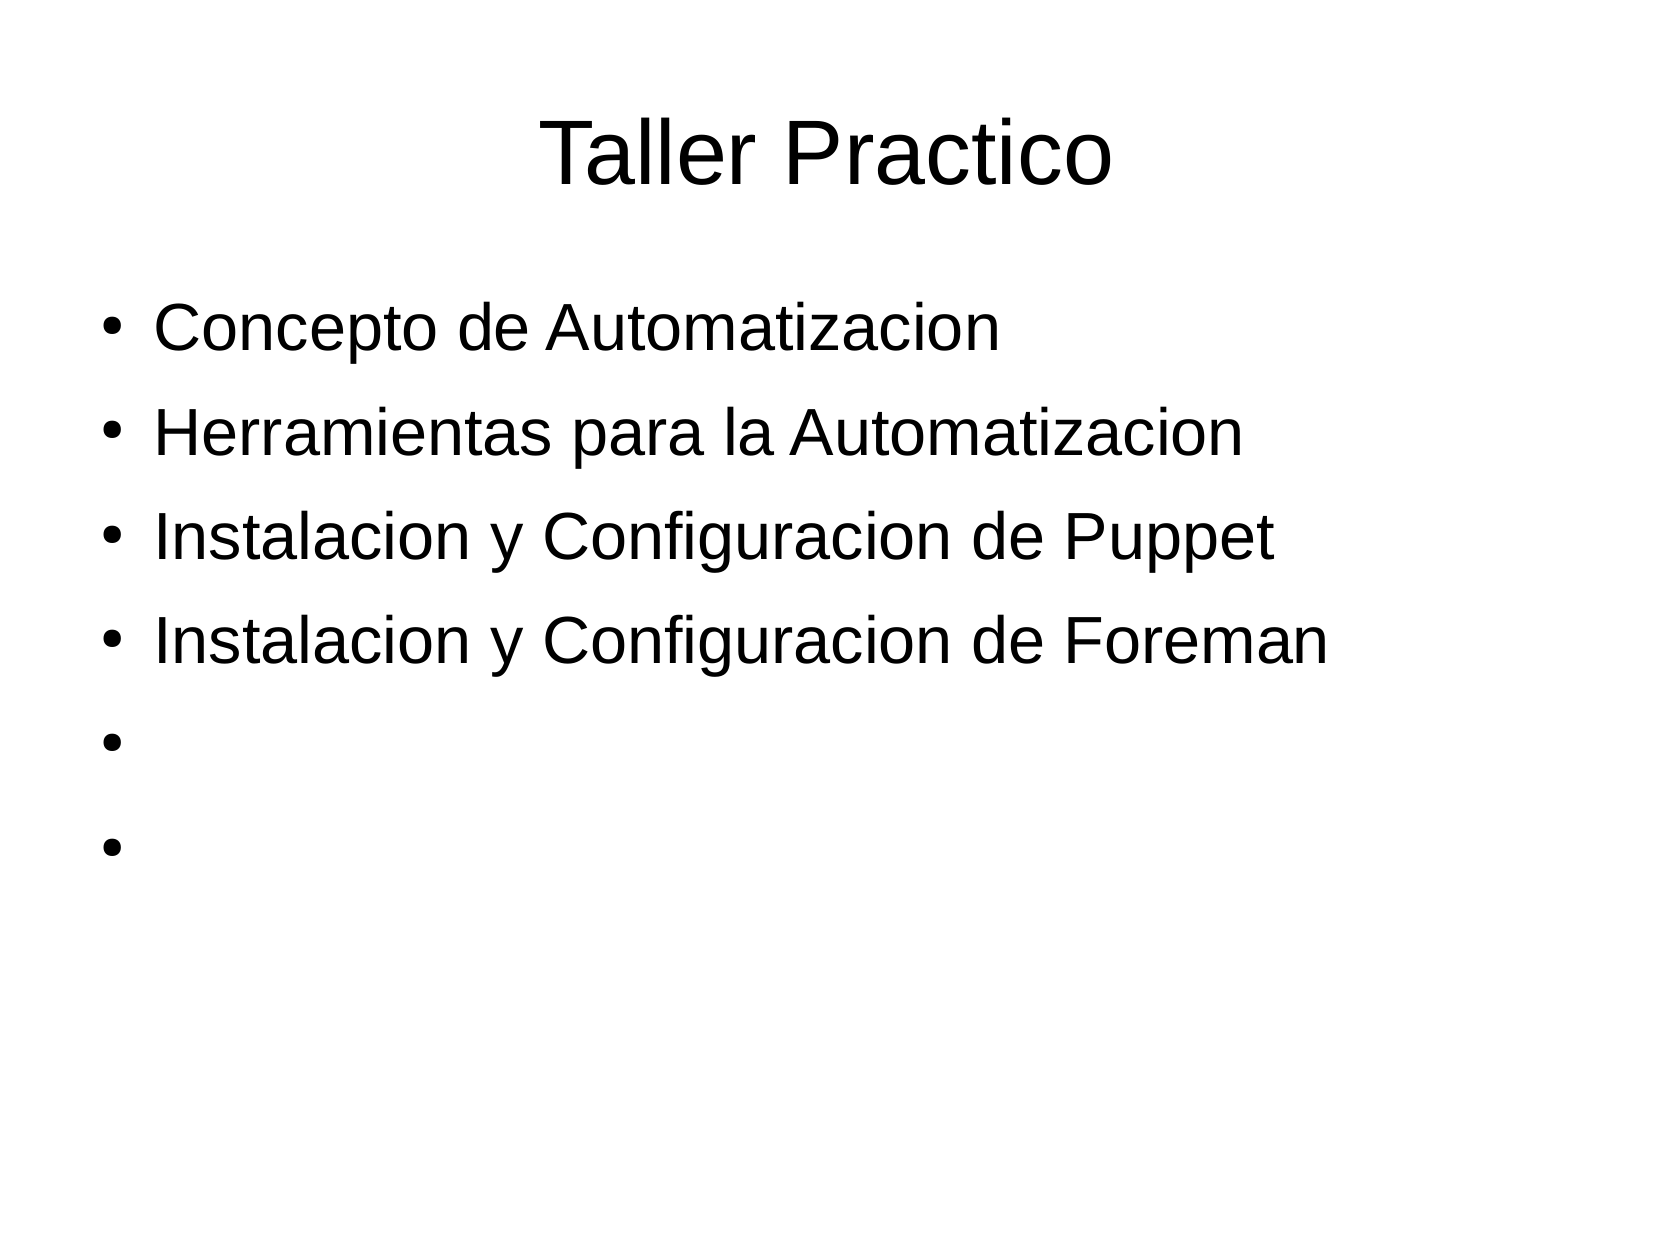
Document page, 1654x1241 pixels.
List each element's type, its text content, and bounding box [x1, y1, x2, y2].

title Taller Practico [82, 49, 1571, 257]
list Concepto de Automatizacion Herramientas para la Automatizacion Instalacion y Configuracion de Puppet Instalacion y Configuracion de Foreman [82, 290, 1571, 1010]
